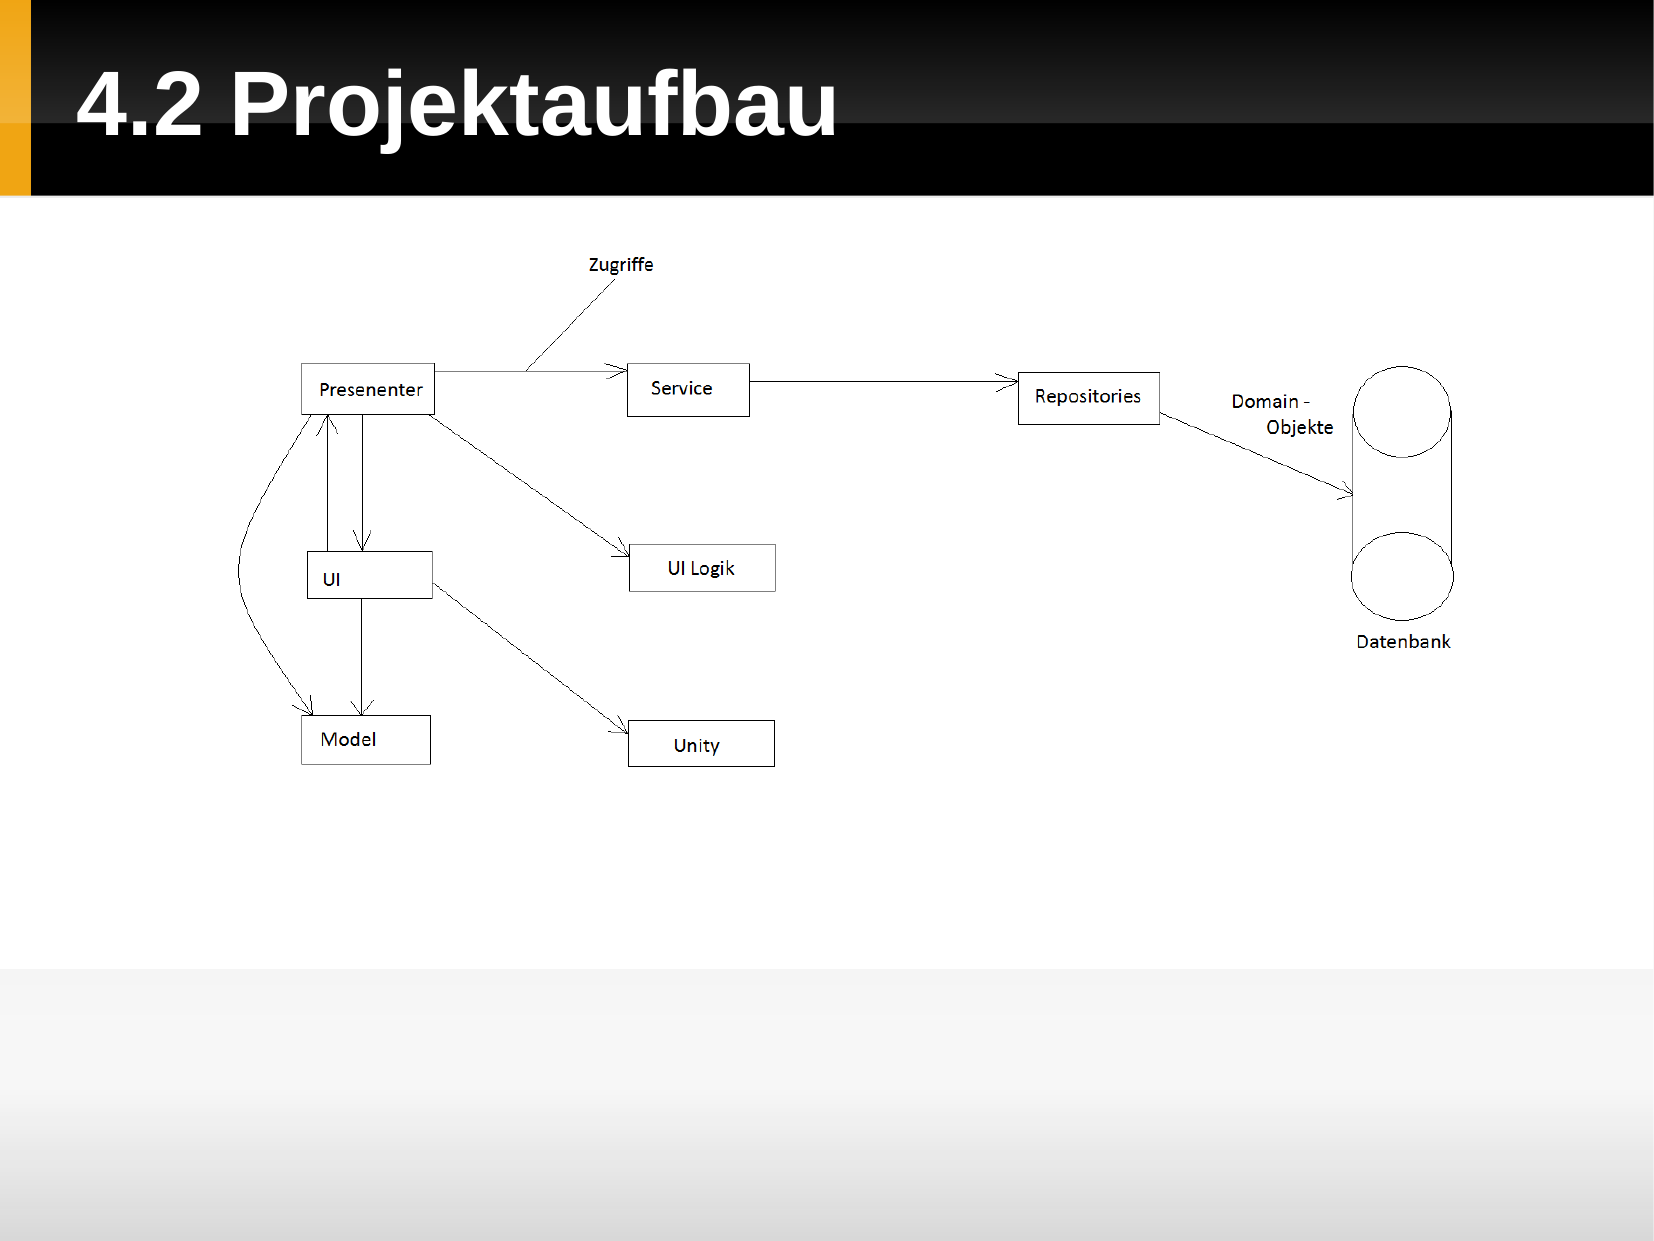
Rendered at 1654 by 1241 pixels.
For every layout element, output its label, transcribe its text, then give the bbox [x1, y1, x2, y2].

picture [0, 0, 1654, 1241]
title 4.2 Projektaufbau [76, 0, 1565, 198]
